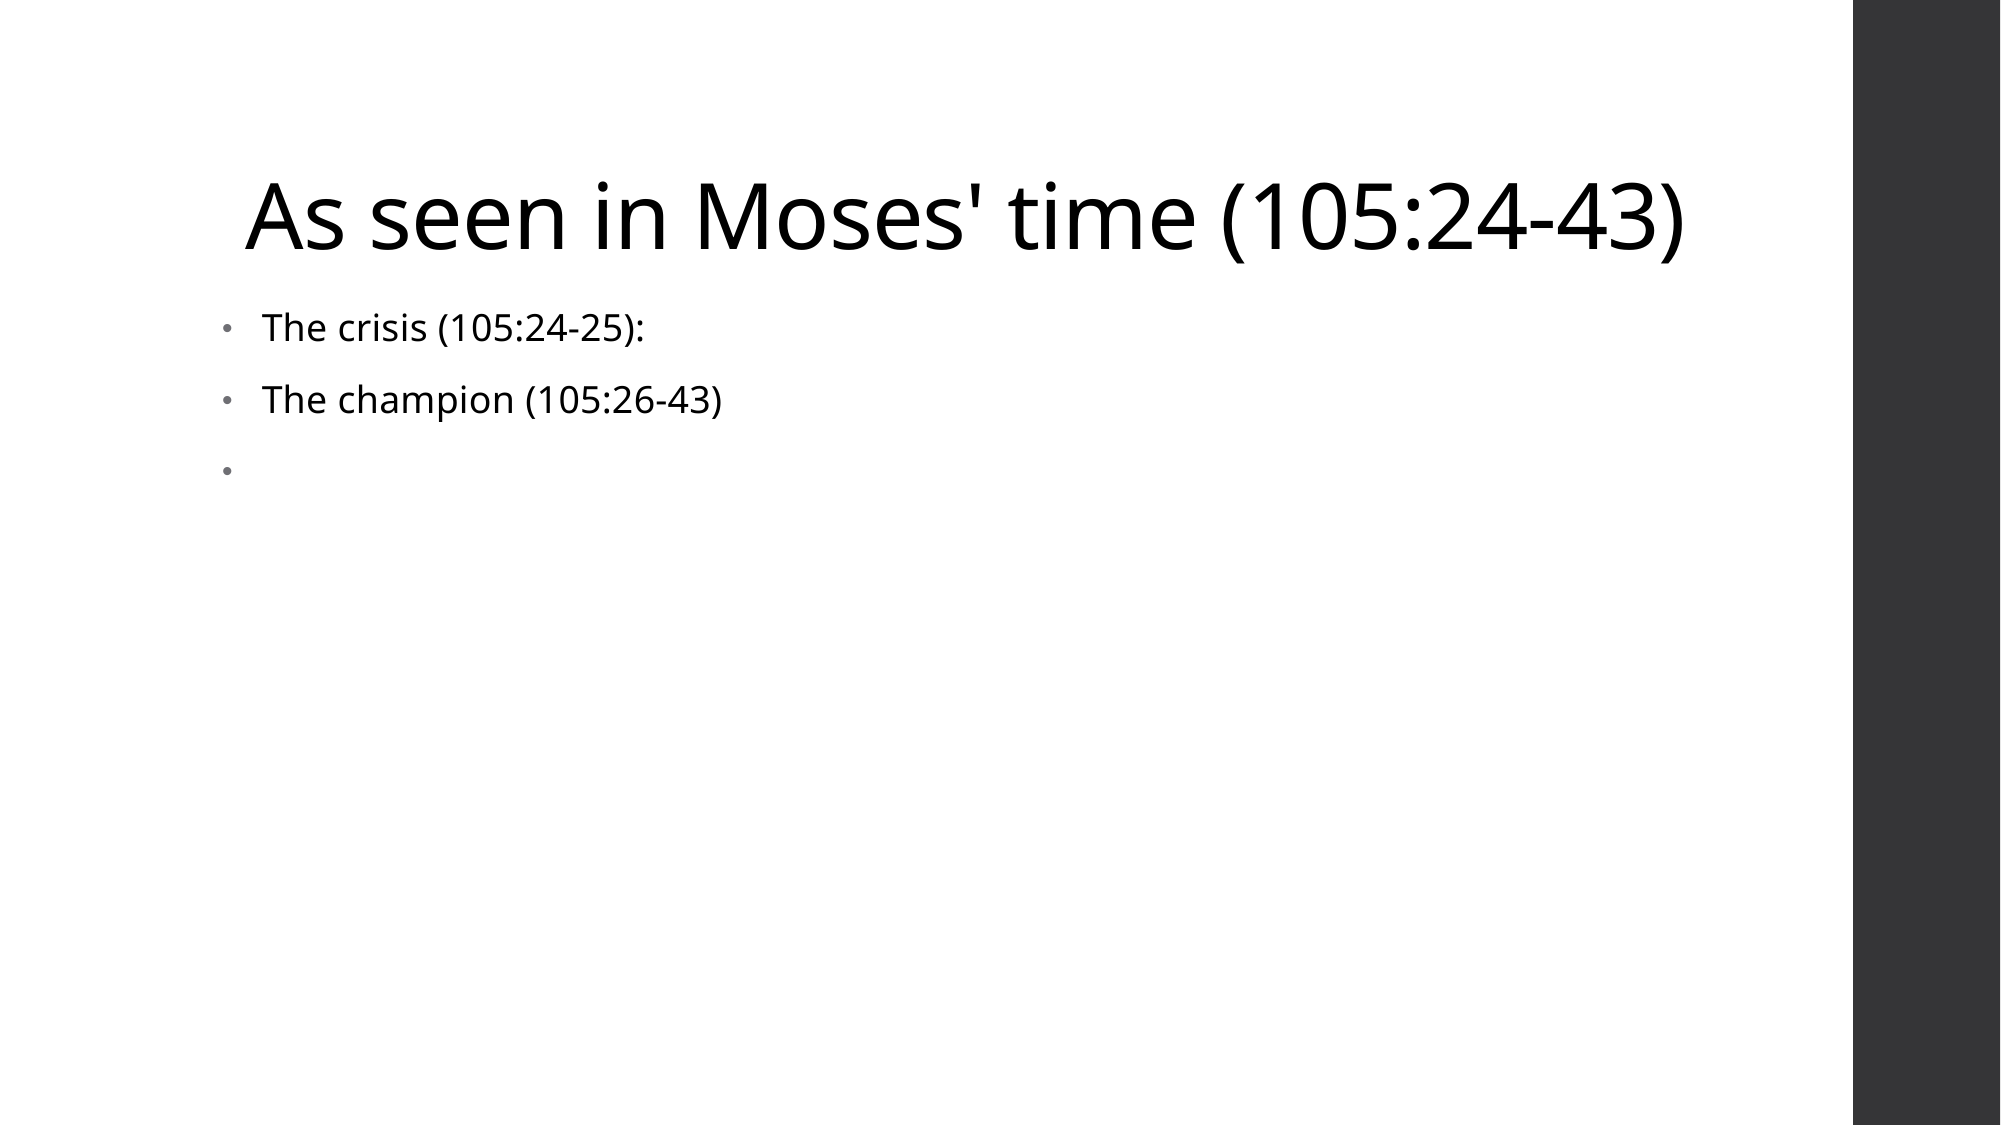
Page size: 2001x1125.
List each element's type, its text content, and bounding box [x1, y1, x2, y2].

title As seen in Moses' time (105:24-43) [206, 60, 1797, 278]
list The crisis (105:24-25): The champion (105:26-43) [206, 299, 1617, 1014]
